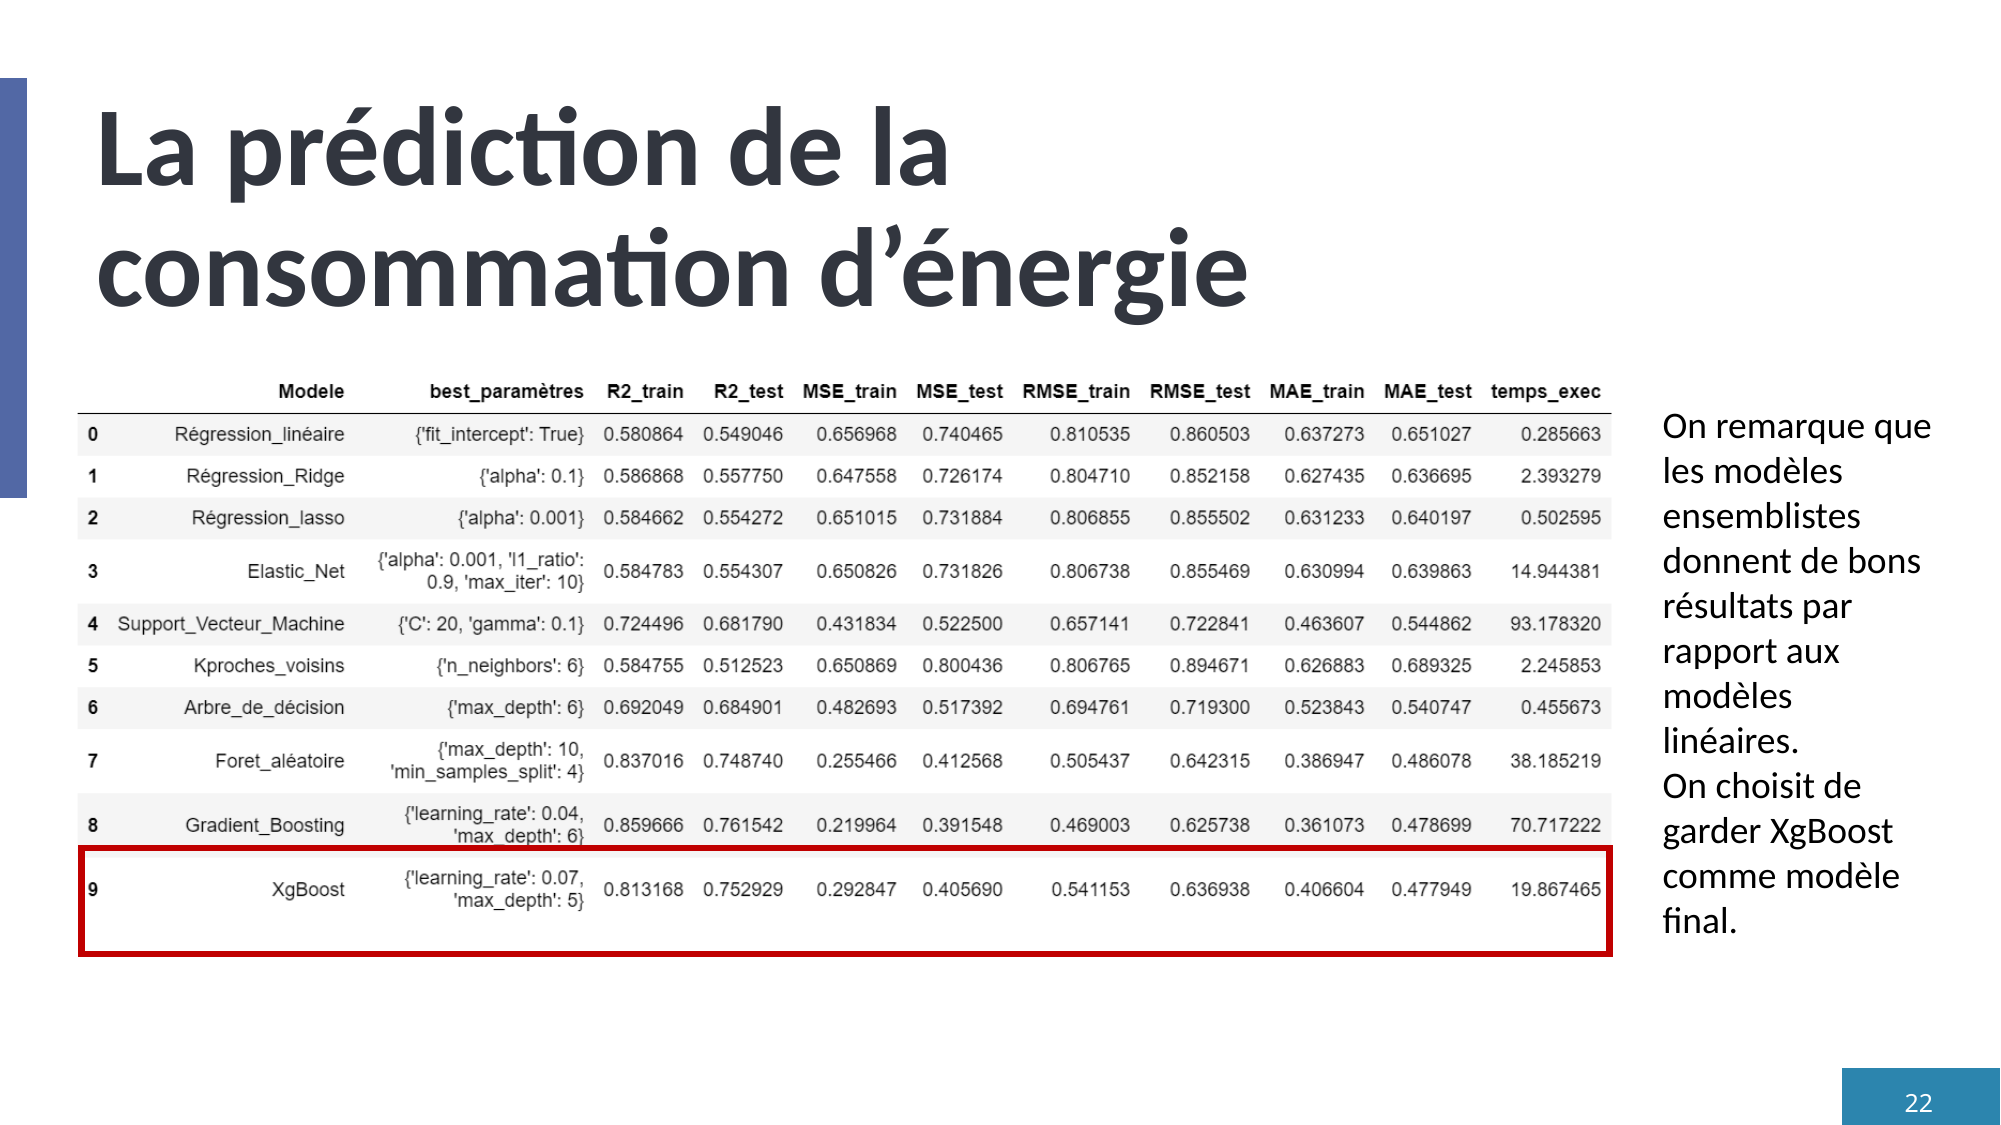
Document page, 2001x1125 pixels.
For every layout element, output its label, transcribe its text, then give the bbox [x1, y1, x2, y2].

title La prédiction de la consommation d’énergie [81, 0, 1371, 353]
text_box On remarque que les modèles ensemblistes donnent de bons résultats par rapport aux modèles linéaires. On choisit de garder XgBoost comme modèle final. [1647, 393, 1951, 954]
picture [67, 353, 1634, 954]
picture [85, 851, 1606, 951]
text_box [1889, 1079, 1951, 1114]
